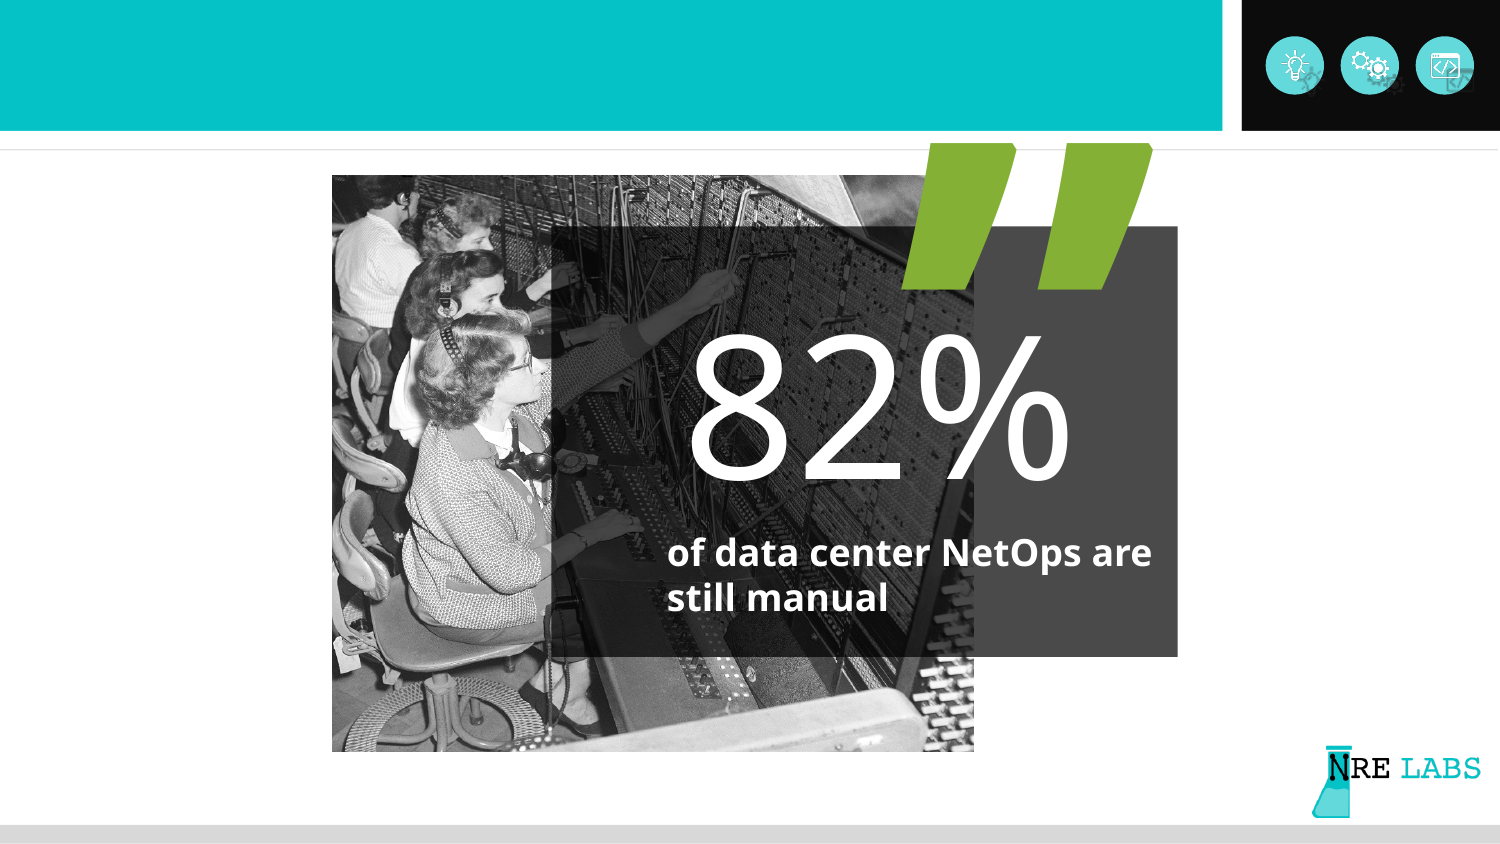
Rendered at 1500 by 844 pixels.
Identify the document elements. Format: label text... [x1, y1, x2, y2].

picture [1347, 42, 1393, 88]
picture [1312, 735, 1500, 818]
picture [1425, 45, 1465, 86]
picture [1272, 42, 1318, 88]
text_box 82% [667, 271, 1115, 494]
text_box of data center NetOps are still manual [551, 226, 879, 657]
text_box ” [879, 0, 1218, 801]
picture [332, 175, 879, 752]
